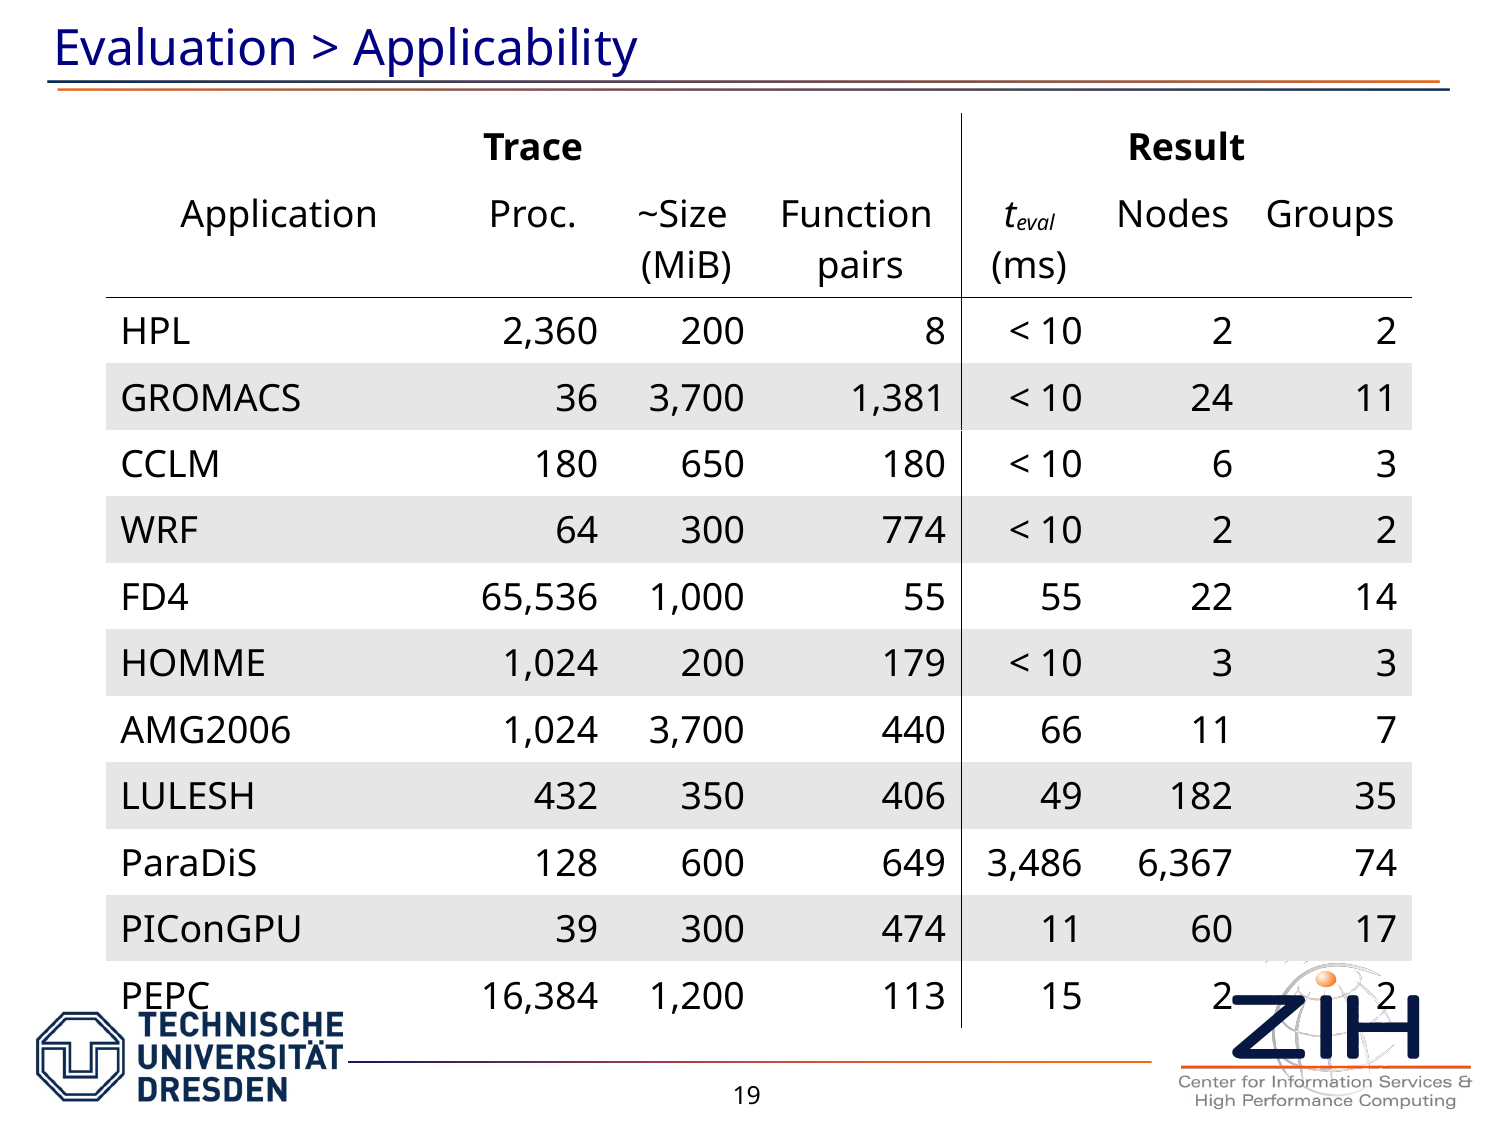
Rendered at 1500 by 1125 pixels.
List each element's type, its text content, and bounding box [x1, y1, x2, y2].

table_cell 2,360 [453, 298, 613, 363]
table_cell 74 [1248, 829, 1412, 895]
table_cell CCLM [106, 430, 453, 496]
table_cell 432 [453, 762, 613, 829]
table_cell 66 [962, 696, 1098, 762]
table_cell 3 [1098, 629, 1248, 696]
table_cell 64 [453, 496, 613, 563]
table_cell 55 [760, 563, 961, 629]
table_cell 3,486 [962, 829, 1098, 895]
table_cell AMG2006 [106, 696, 453, 762]
table_header Result [962, 113, 1412, 180]
table_cell 774 [760, 496, 961, 563]
table_cell 406 [760, 762, 961, 829]
table_cell 11 [1248, 363, 1412, 430]
table_header Trace [106, 113, 961, 180]
table_cell 1,024 [453, 696, 613, 762]
table_cell < 10 [962, 496, 1098, 563]
table_cell 16,384 [453, 961, 613, 1028]
table_cell 650 [613, 430, 760, 496]
table_cell PIConGPU [106, 895, 453, 961]
table_cell PEPC [106, 961, 453, 1028]
table_cell 6,367 [1098, 829, 1248, 895]
table_cell 649 [760, 829, 961, 895]
table_cell < 10 [962, 431, 1098, 496]
table_cell 2 [1248, 298, 1412, 363]
table_cell teval (ms) [962, 180, 1098, 297]
table_cell 300 [613, 895, 760, 961]
table_cell 3,700 [613, 363, 760, 430]
table_cell Functiont pairs [760, 180, 961, 297]
table_cell 49 [962, 762, 1098, 829]
table_cell 11 [1098, 696, 1248, 762]
table_cell 3 [1248, 629, 1412, 696]
table_cell 65,536 [453, 563, 613, 629]
table_cell 2 [1248, 961, 1412, 1028]
table_cell Groups [1248, 180, 1412, 297]
table_cell 6 [1098, 430, 1248, 496]
picture [47, 80, 1450, 91]
picture [35, 1011, 343, 1102]
table_cell 474 [760, 895, 961, 961]
title Evaluation > Applicability [53, 12, 1453, 81]
table_cell 7 [1248, 696, 1412, 762]
table_cell 440 [760, 696, 961, 762]
table_cell 11 [962, 895, 1098, 961]
table_cell 180 [453, 430, 613, 496]
table_cell ParaDiS [106, 829, 453, 895]
table_cell 15 [962, 961, 1098, 1028]
table_cell GROMACS [106, 363, 453, 430]
table_cell < 10 [962, 363, 1098, 430]
table_cell ~Sizef (MiB) [613, 180, 760, 297]
table_cell 2 [1098, 961, 1248, 1028]
table_cell < 10 [962, 629, 1098, 696]
table_cell 17 [1248, 895, 1412, 961]
table_cell 35 [1248, 762, 1412, 829]
table_cell 180 [760, 431, 961, 496]
table_cell 600 [613, 829, 760, 895]
table_cell LULESH [106, 762, 453, 829]
table_cell 1,000 [613, 563, 760, 629]
table_cell 200 [613, 629, 760, 696]
table_cell 1,024 [453, 629, 613, 696]
table_cell 182 [1098, 762, 1248, 829]
table_cell Nodes [1098, 180, 1248, 297]
table_cell 1,200 [613, 961, 760, 1028]
table_cell HOMME [106, 629, 453, 696]
table_cell 2 [1098, 298, 1248, 363]
table_cell HPL [106, 298, 453, 363]
table_cell WRF [106, 496, 453, 563]
table_cell 3,700 [613, 696, 760, 762]
table_cell 36 [453, 363, 613, 430]
table_cell 2 [1098, 496, 1248, 563]
table_cell 14 [1248, 563, 1412, 629]
table_cell 2 [1248, 496, 1412, 563]
table_cell 128 [453, 829, 613, 895]
table_cell 300 [613, 496, 760, 563]
table_cell 179 [760, 629, 961, 696]
table_cell 24 [1098, 363, 1248, 430]
table_cell 8 [760, 298, 961, 363]
table_cell Proc. [453, 180, 613, 297]
table_cell 3 [1248, 430, 1412, 496]
table_cell Application [106, 180, 453, 297]
table_cell 39 [453, 895, 613, 961]
table_cell 350 [613, 762, 760, 829]
table_cell 113 [760, 961, 961, 1028]
table_cell 22 [1098, 563, 1248, 629]
picture [1178, 933, 1473, 1110]
table_cell 60 [1098, 895, 1248, 961]
table_cell 1,381 [760, 363, 961, 430]
table_cell 55 [962, 563, 1098, 629]
table_cell 200 [613, 298, 760, 363]
table_cell FD4 [106, 563, 453, 629]
table_cell < 10 [962, 298, 1098, 363]
